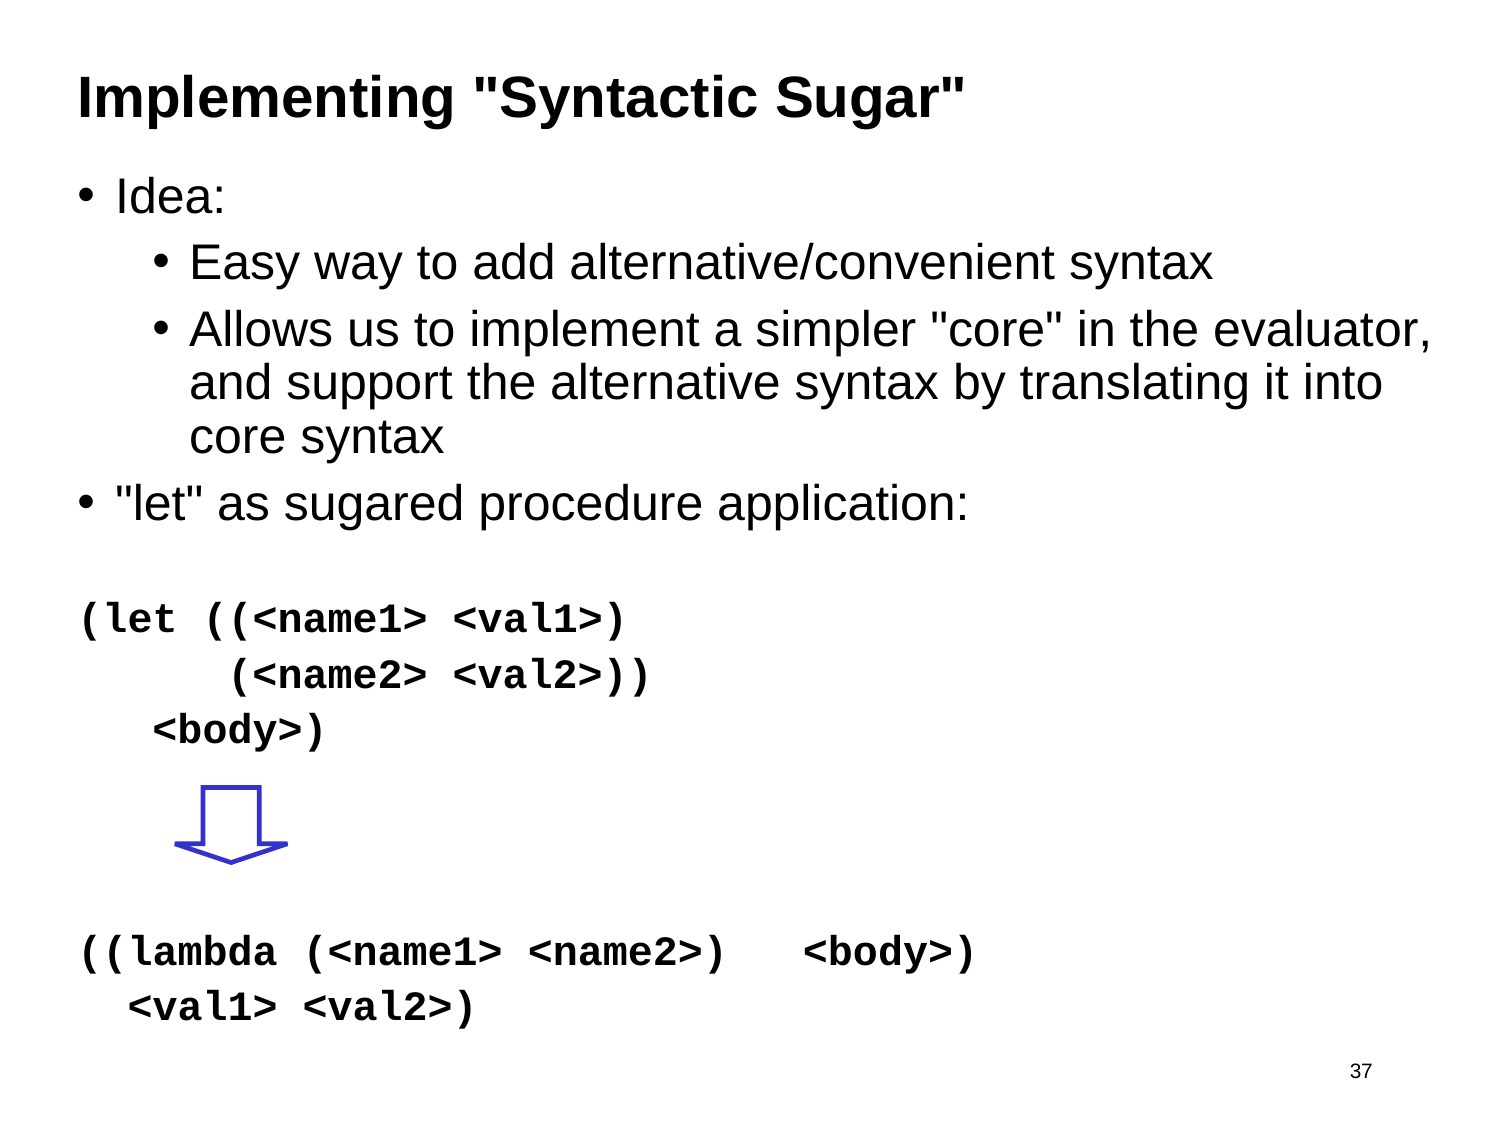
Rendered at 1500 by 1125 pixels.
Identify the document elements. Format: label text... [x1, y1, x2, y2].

text_box Implementing "Syntactic Sugar" [62, 24, 1338, 162]
text_box Idea: Easy way to add alternative/convenient syntax Allows us to implement a simpler "core" in the evaluator, and support the alternative syntax by translating it into core syntax "let" as sugared procedure application: (let ((<name1> <val1>) (<name2> <val2>)) <body>) ((lambda (<name1> <name2>) <body>) <val1> <val2>) [62, 162, 1450, 1038]
text_box <number> [1025, 1049, 1388, 1101]
